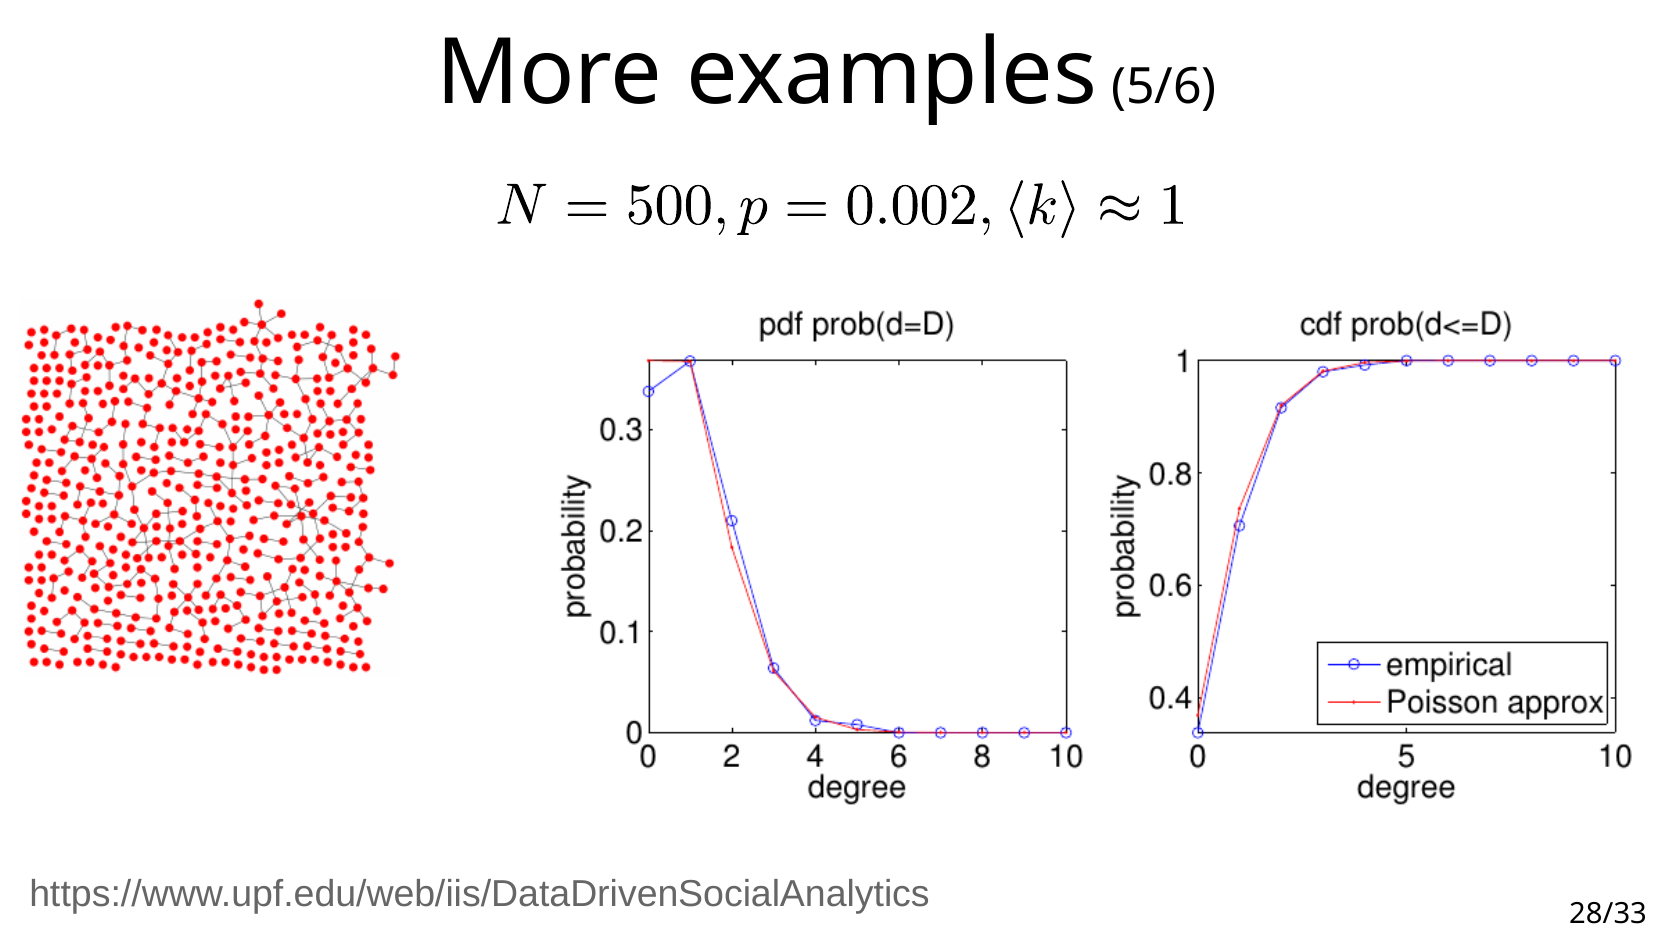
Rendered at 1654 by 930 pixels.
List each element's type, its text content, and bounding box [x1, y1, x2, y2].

picture [0, 268, 1653, 817]
title More examples (5/6) [82, 1, 1571, 135]
text_box https://www.upf.edu/web/iis/DataDrivenSocialAnalytics [14, 864, 1051, 922]
text_box [495, 180, 1188, 239]
